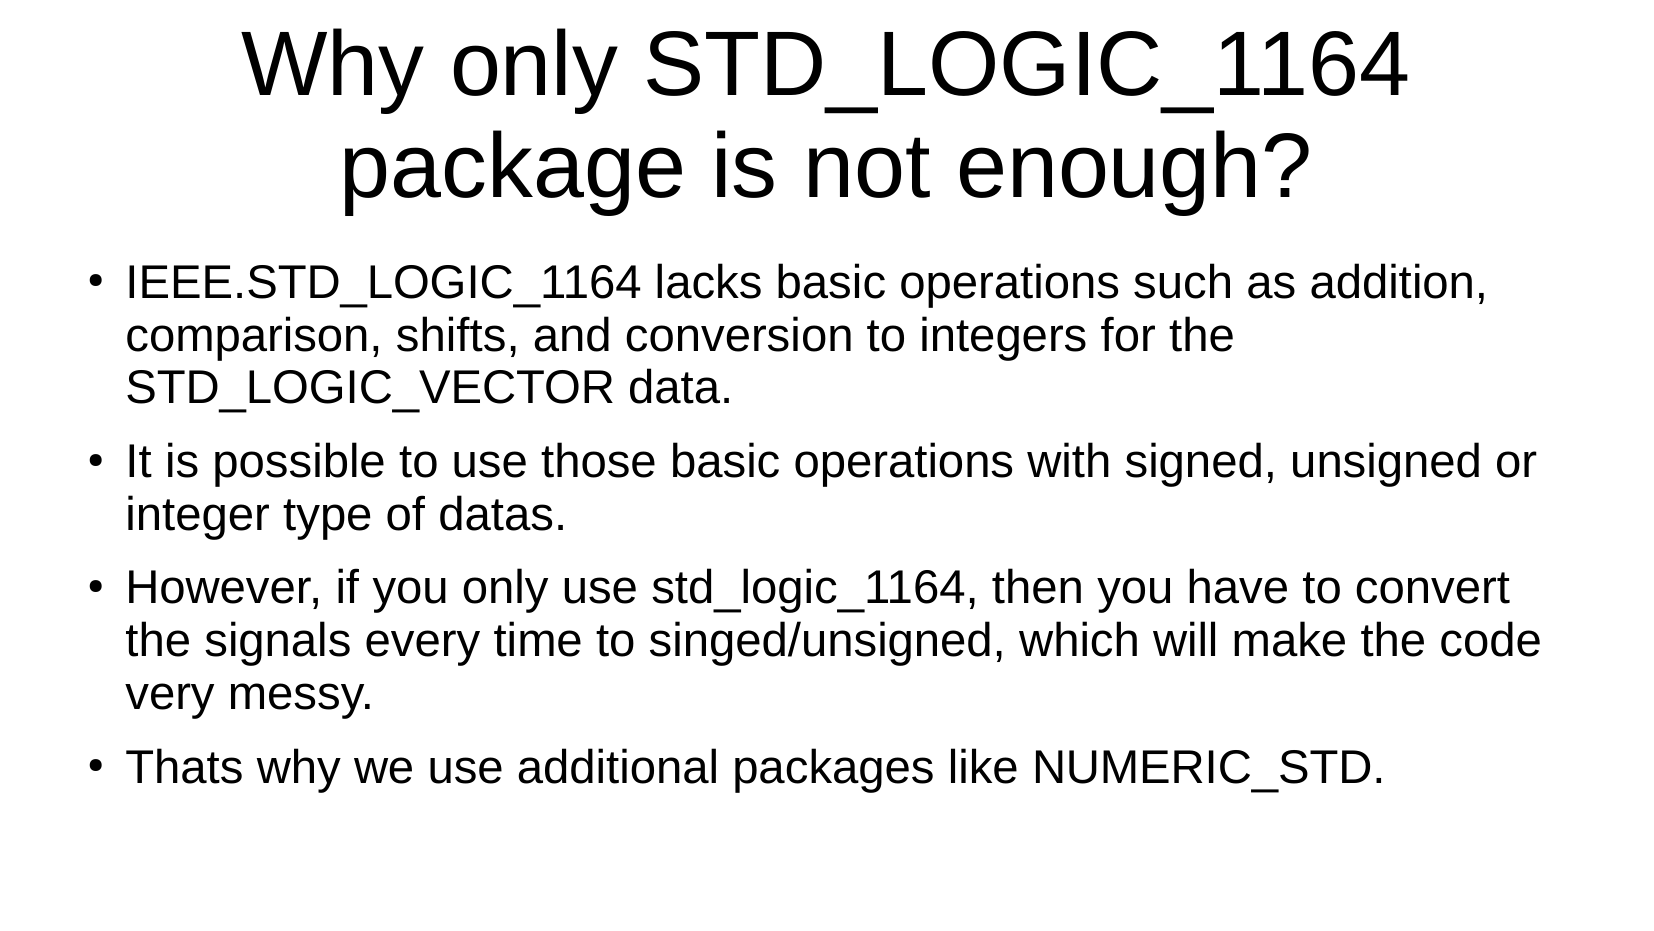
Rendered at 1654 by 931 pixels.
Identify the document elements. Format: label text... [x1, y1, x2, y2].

title Why only STD_LOGIC_1164 package is not enough? [82, 12, 1571, 218]
list IEEE.STD_LOGIC_1164 lacks basic operations such as addition, comparison, shifts, and conversion to integers for the STD_LOGIC_VECTOR data. It is possible to use those basic operations with signed, unsigned or integer type of datas. However, if you only use std_logic_1164, then you have to convert the signals every time to singed/unsigned, which will make the code very messy. Thats why we use additional packages like NUMERIC_STD. [75, 255, 1564, 796]
